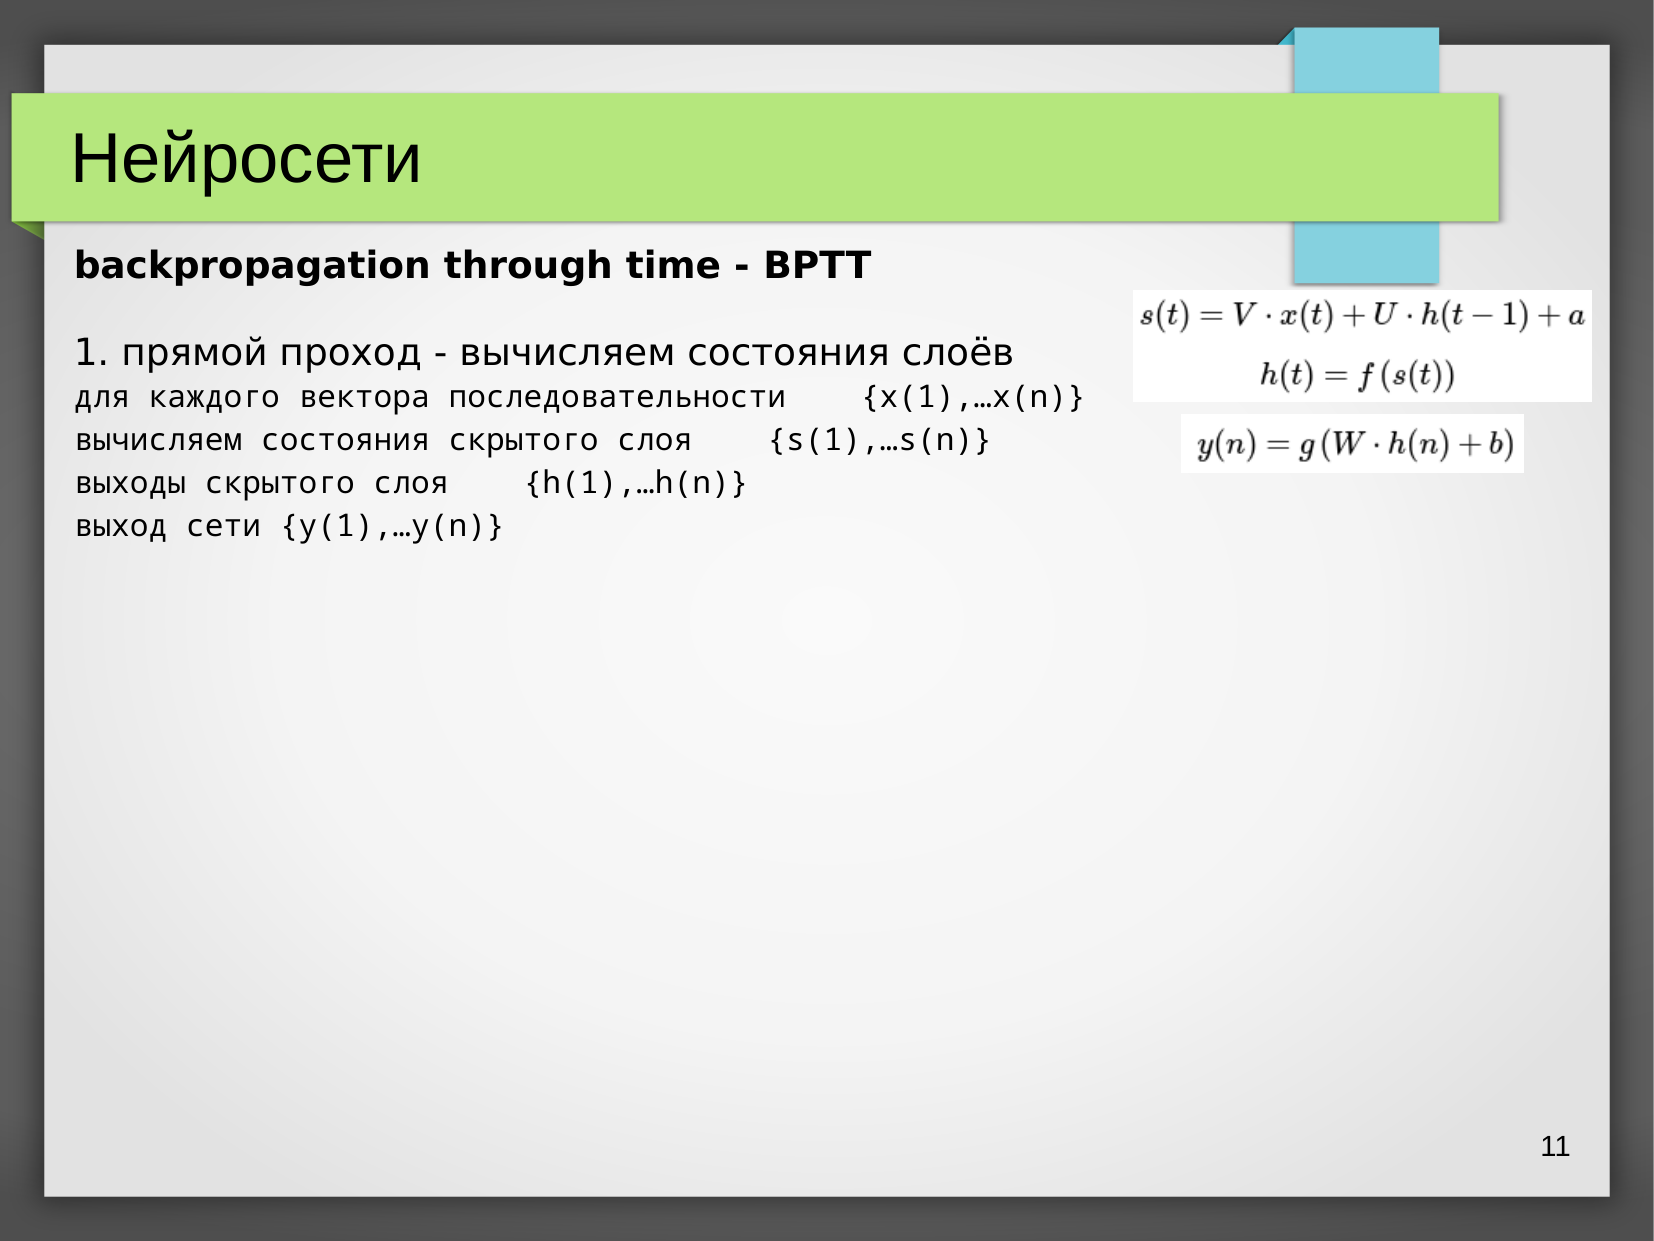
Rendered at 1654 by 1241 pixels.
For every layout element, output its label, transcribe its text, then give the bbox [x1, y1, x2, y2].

title Нейросети [70, 118, 1205, 199]
picture [0, 0, 1654, 1241]
text_box backpropagation through time - BPTT 1. прямой проход - вычисляем состояния слоёв для каждого вектора последовательности {x(1),…x(n)} вычисляем состояния скрытого слоя {s(1),…s(n)} выходы скрытого слоя {h(1),…h(n)} выход сети {y(1),…y(n)} [59, 236, 1123, 556]
